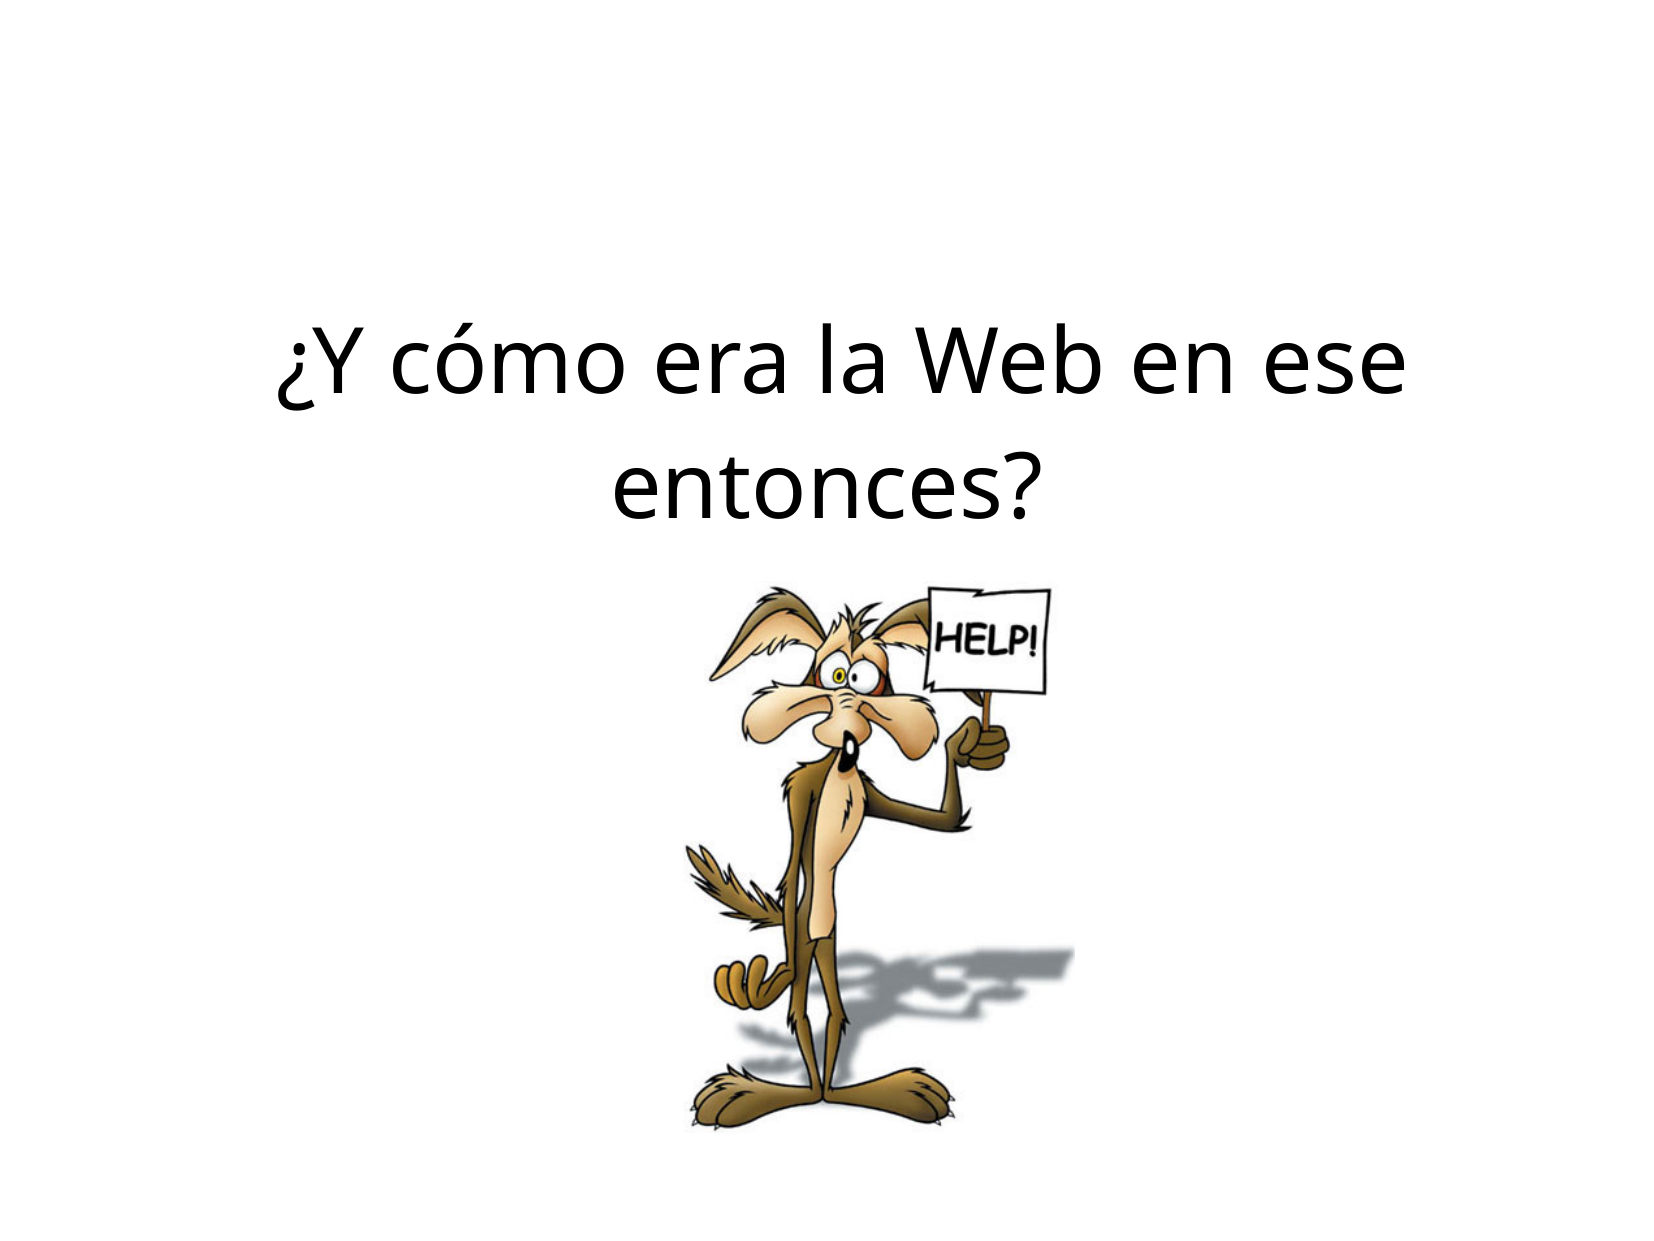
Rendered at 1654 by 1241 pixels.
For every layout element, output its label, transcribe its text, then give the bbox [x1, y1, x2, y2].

subtitle ¿Y cómo era la Web en ese entonces? [41, 43, 1613, 798]
picture [673, 581, 1075, 1134]
